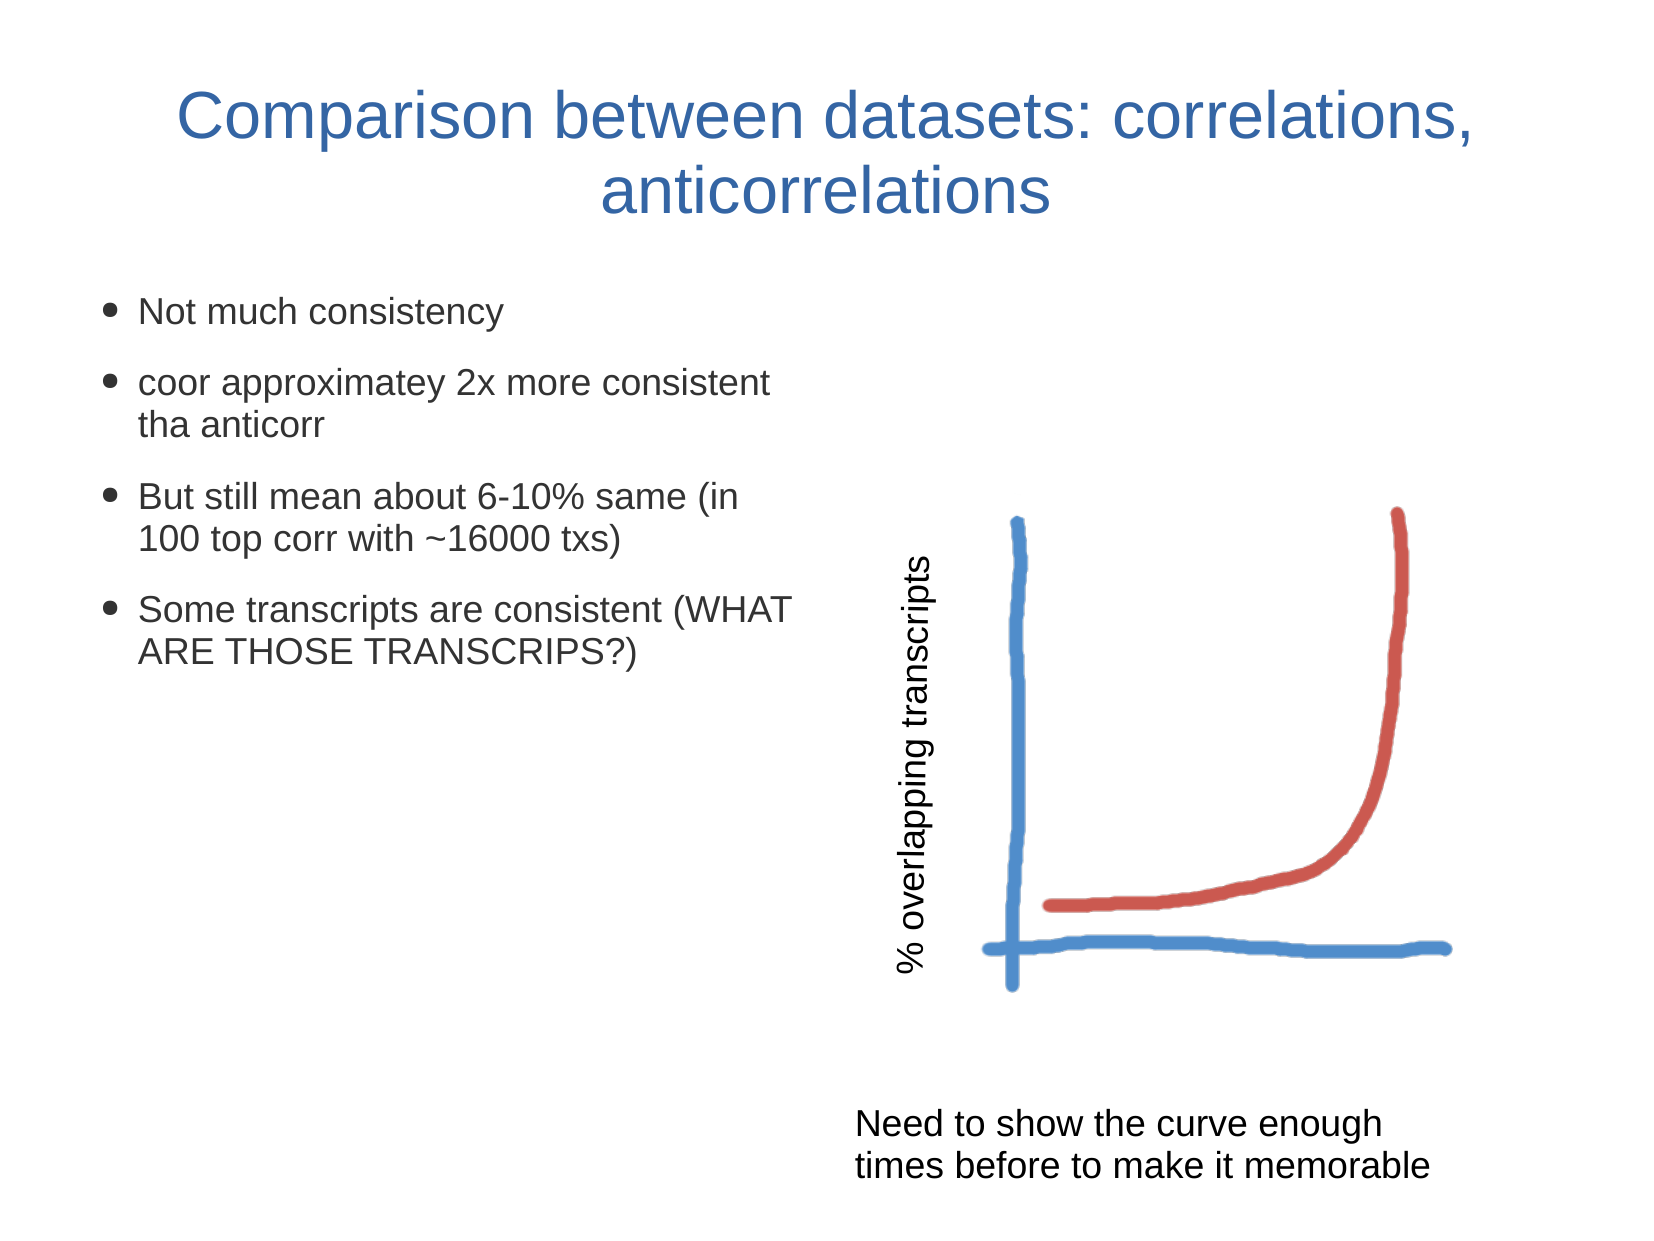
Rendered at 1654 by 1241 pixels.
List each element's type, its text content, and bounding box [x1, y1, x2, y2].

list Not much consistency coor approximatey 2x more consistent tha anticorr But still mean about 6-10% same (in 100 top corr with ~16000 txs) Some transcripts are consistent (WHAT ARE THOSE TRANSCRIPS?) [82, 290, 809, 1010]
picture [929, 435, 1534, 1040]
text_box Need to show the curve enough times before to make it memorable [840, 1095, 1456, 1241]
text_box % overlapping transcripts [880, 539, 945, 991]
title Comparison between datasets: correlations, anticorrelations [82, 49, 1571, 257]
